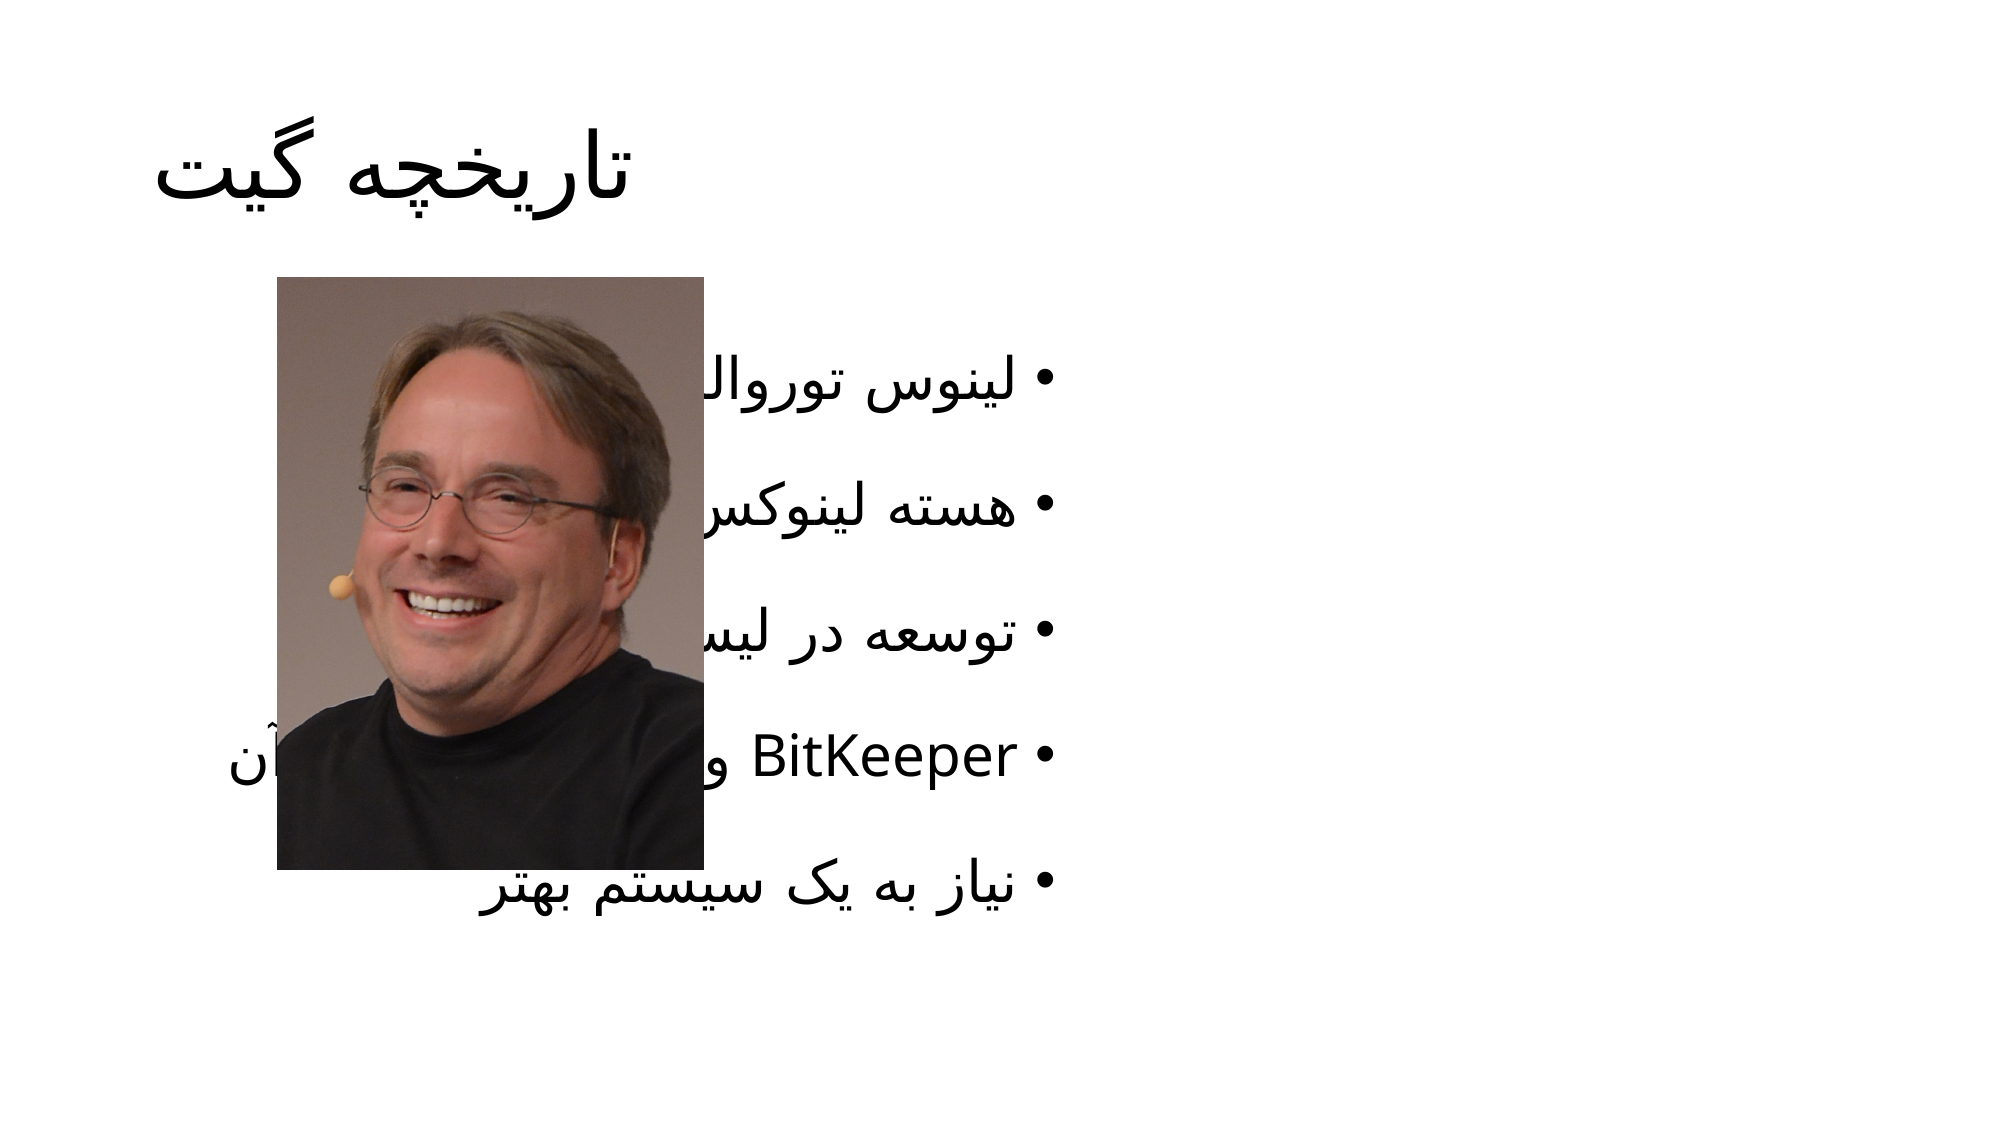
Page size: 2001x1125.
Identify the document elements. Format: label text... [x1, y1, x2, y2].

list لینوس توروالدز هسته لینوکس توسعه در لیست پستی و پچ‌ها ‌BitKeeper و مشکلات قانونی آن نیاز به یک سیستم بهتر [137, 299, 1863, 1014]
picture [277, 277, 704, 870]
title تاریخچه گیت [137, 59, 1863, 278]
